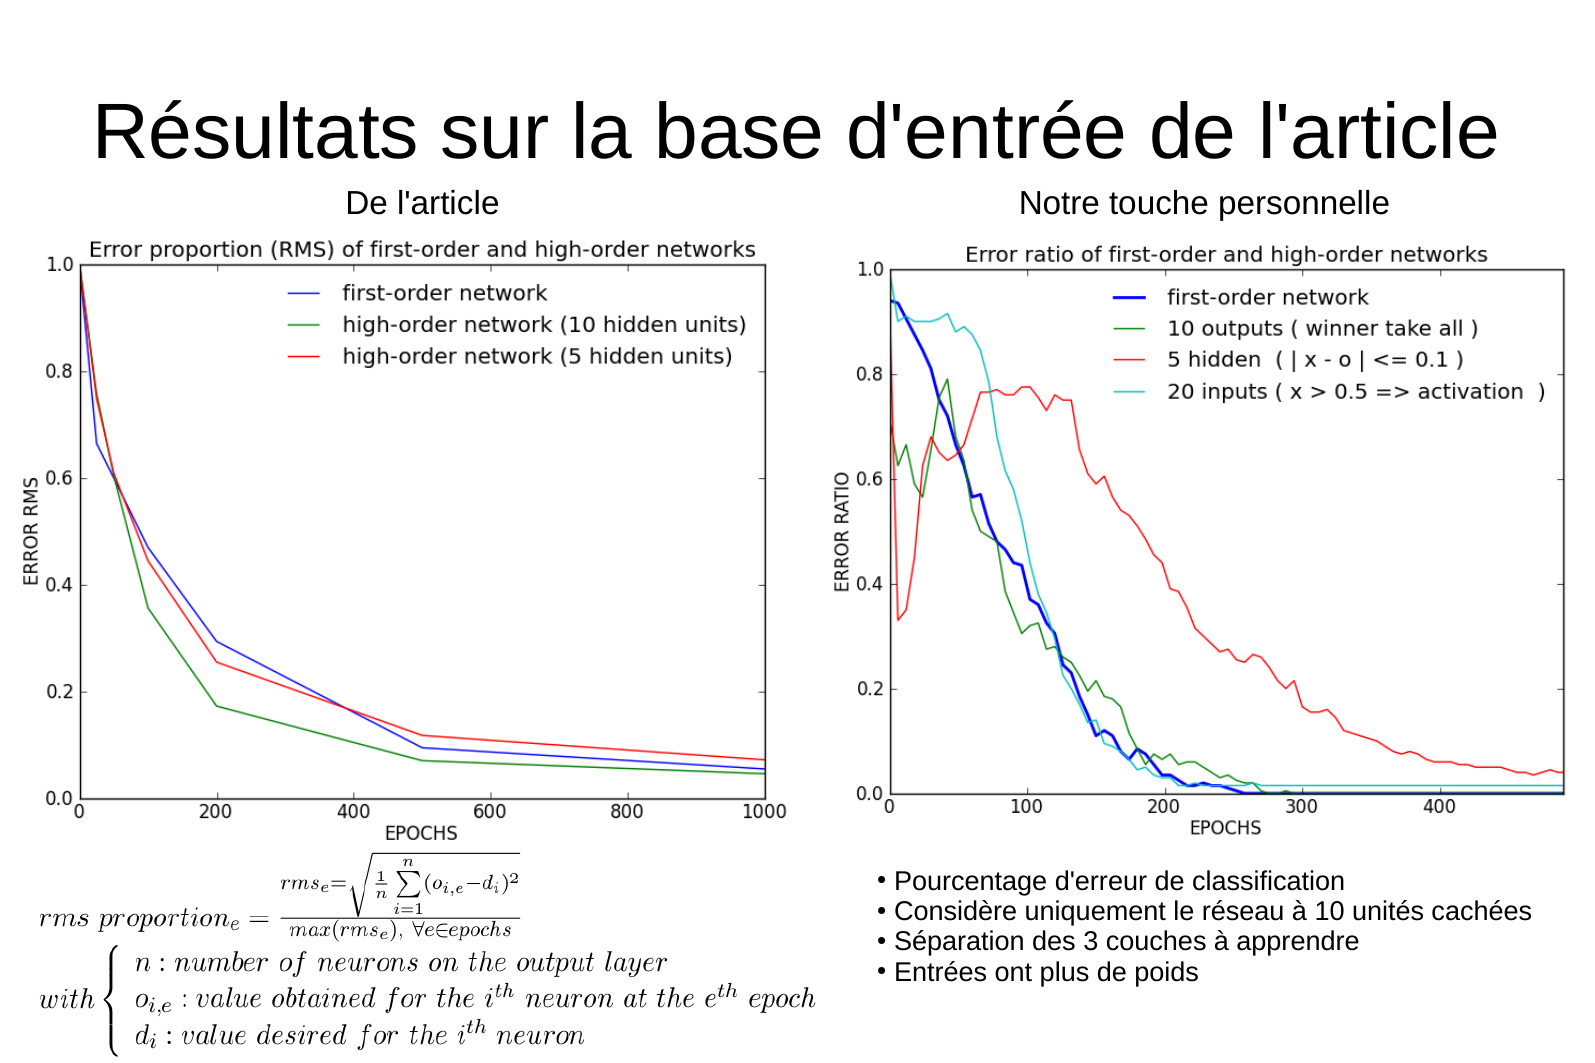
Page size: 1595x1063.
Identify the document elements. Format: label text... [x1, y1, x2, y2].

title Résultats sur la base d'entrée de l'article [79, 42, 1515, 220]
picture [822, 204, 1595, 859]
text_box De l'article [330, 177, 515, 230]
picture [0, 198, 820, 1063]
text_box Notre touche personnelle [1003, 177, 1406, 230]
text_box Pourcentage d'erreur de classification Considère uniquement le réseau à 10 unités cachées Séparation des 3 couches à apprendre Entrées ont plus de poids [862, 858, 1571, 1016]
